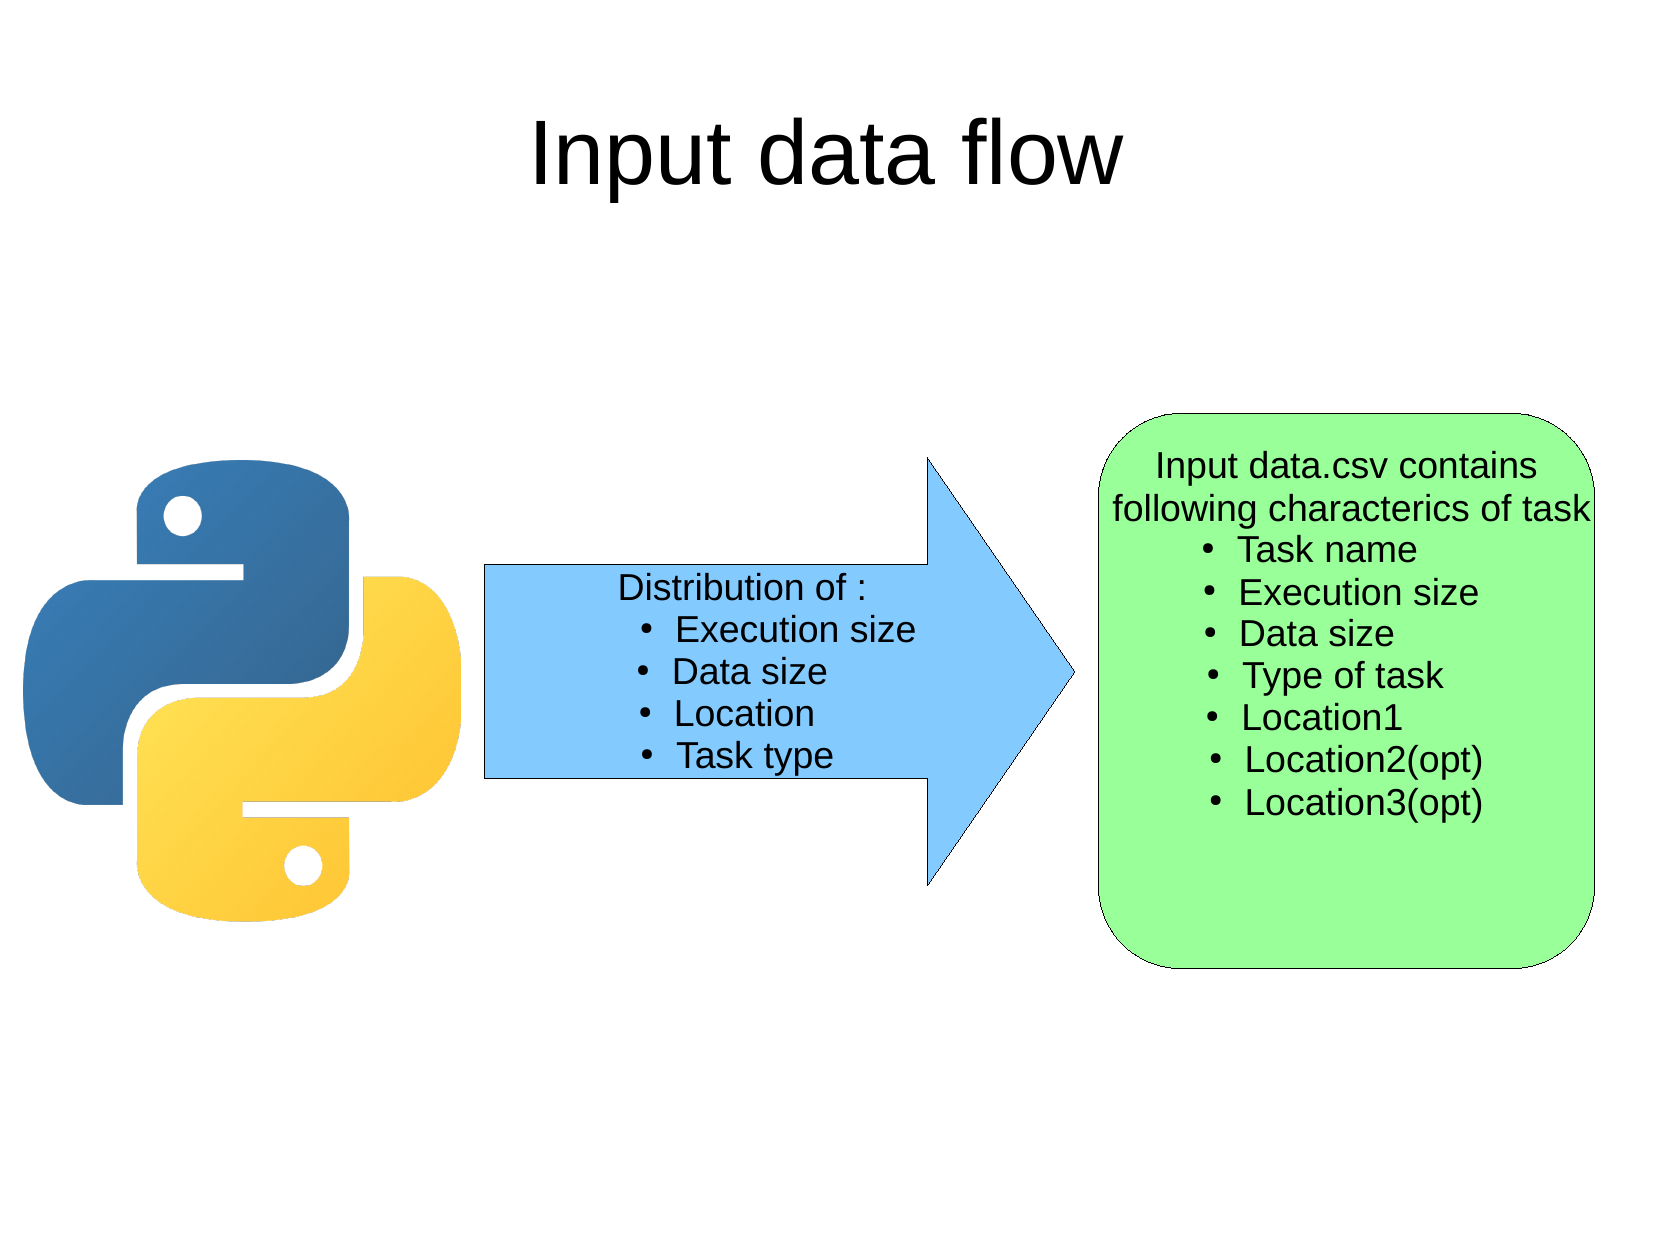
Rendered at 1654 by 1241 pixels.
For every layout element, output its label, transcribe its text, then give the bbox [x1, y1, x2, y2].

text_box Distribution of : Execution size Data size Location Task type [484, 457, 1075, 886]
picture [23, 460, 461, 922]
text_box Input data.csv contains following characterics of task Task name Execution size Data size Type of task Location1 Location2(opt) Location3(opt) [1098, 413, 1595, 969]
title Input data flow [82, 49, 1571, 257]
